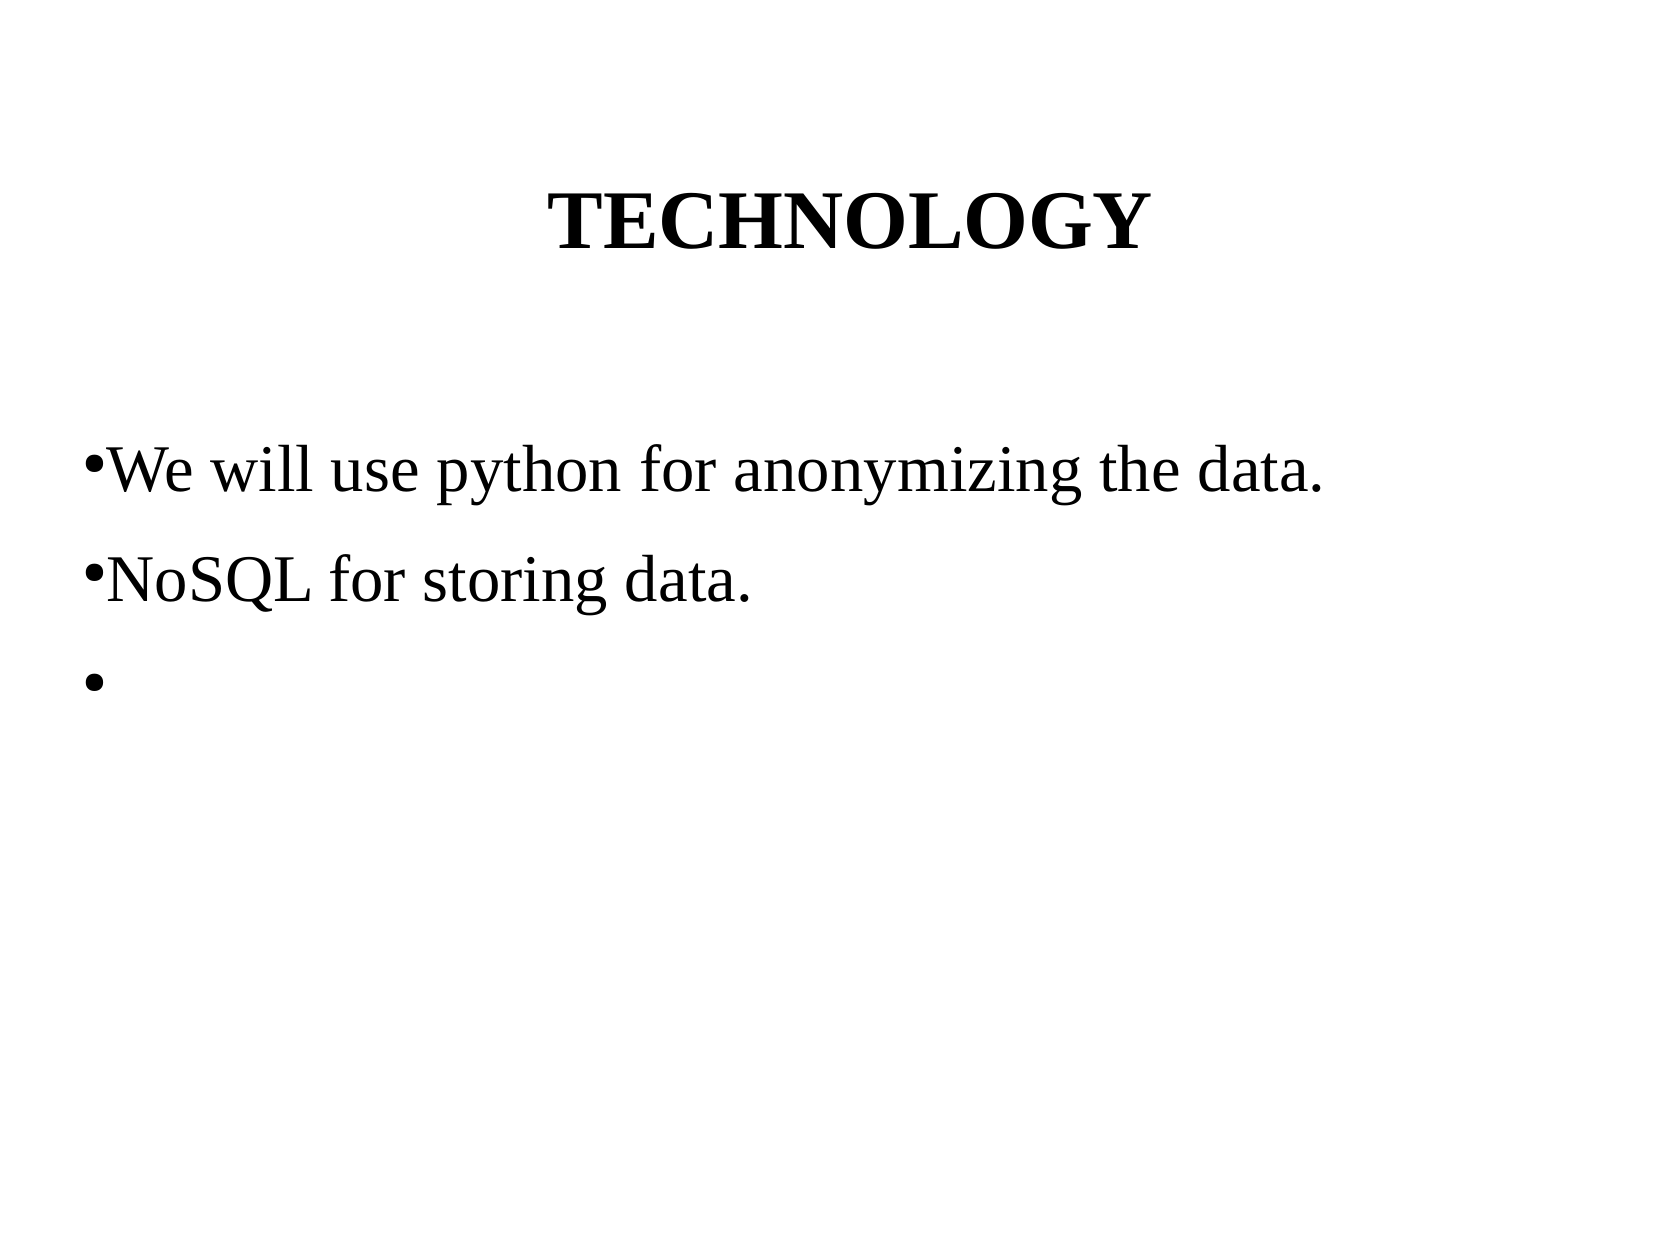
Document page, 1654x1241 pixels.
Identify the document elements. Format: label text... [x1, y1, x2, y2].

list We will use python for anonymizing the data. NoSQL for storing data. [82, 425, 1571, 1010]
title TECHNOLOGY [106, 111, 1595, 319]
